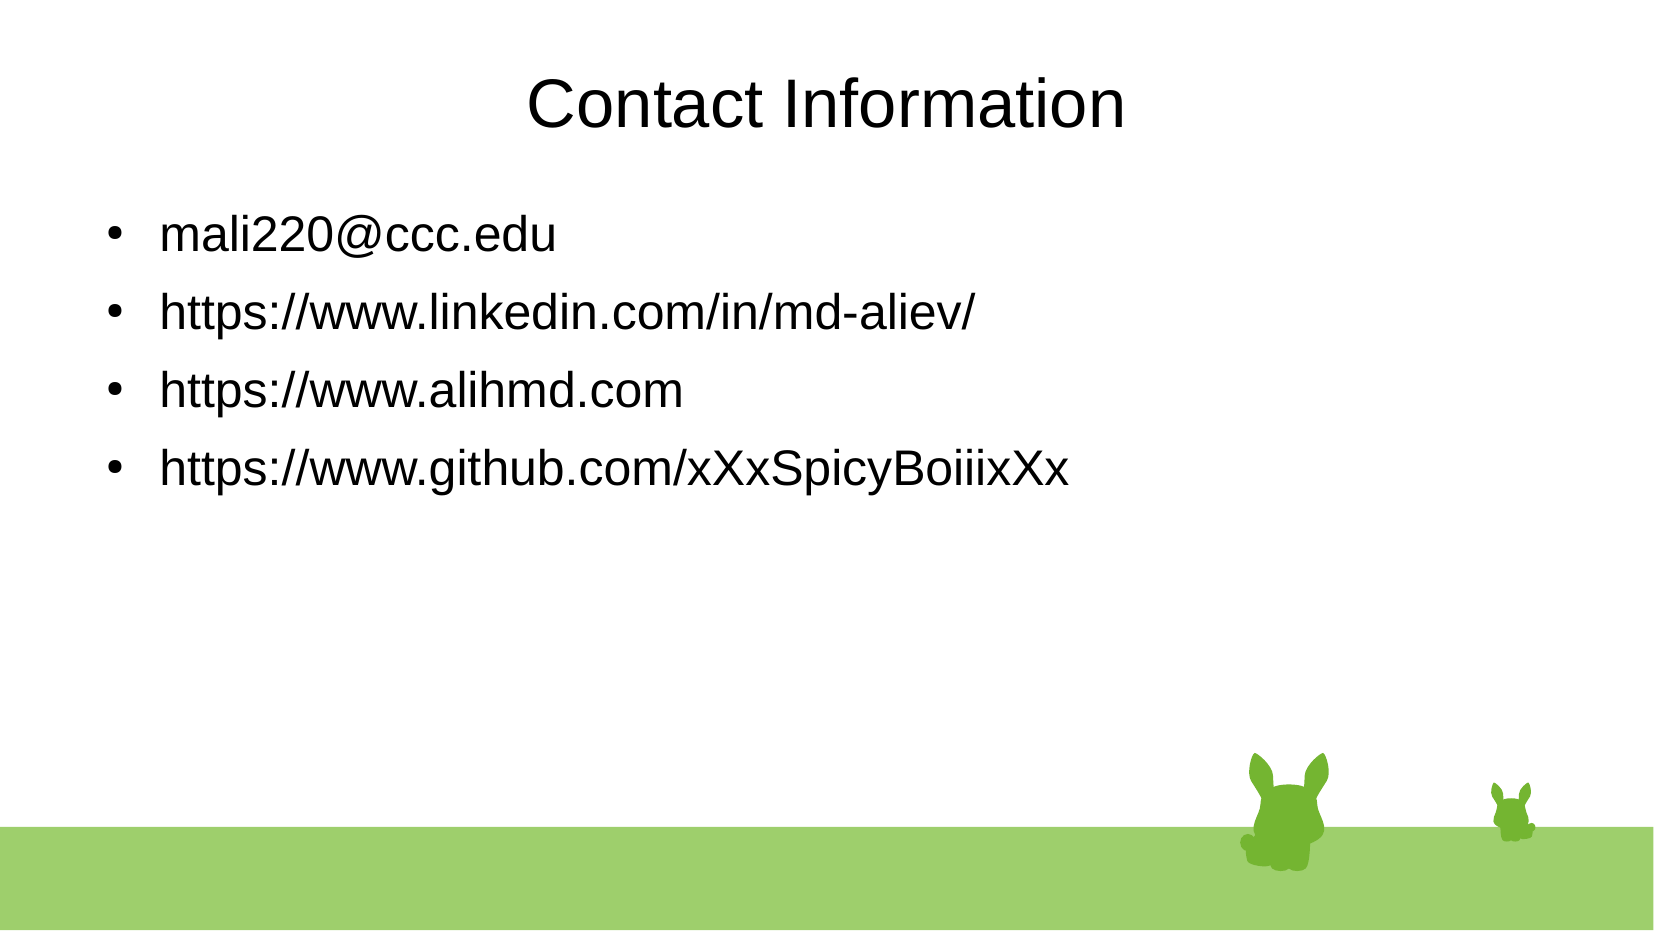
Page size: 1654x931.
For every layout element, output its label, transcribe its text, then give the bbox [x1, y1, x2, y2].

list mali220@ccc.edu https://www.linkedin.com/in/md-aliev/ https://www.alihmd.com https://www.github.com/xXxSpicyBoiiixXx [88, 206, 1565, 739]
title Contact Information [88, 29, 1565, 178]
